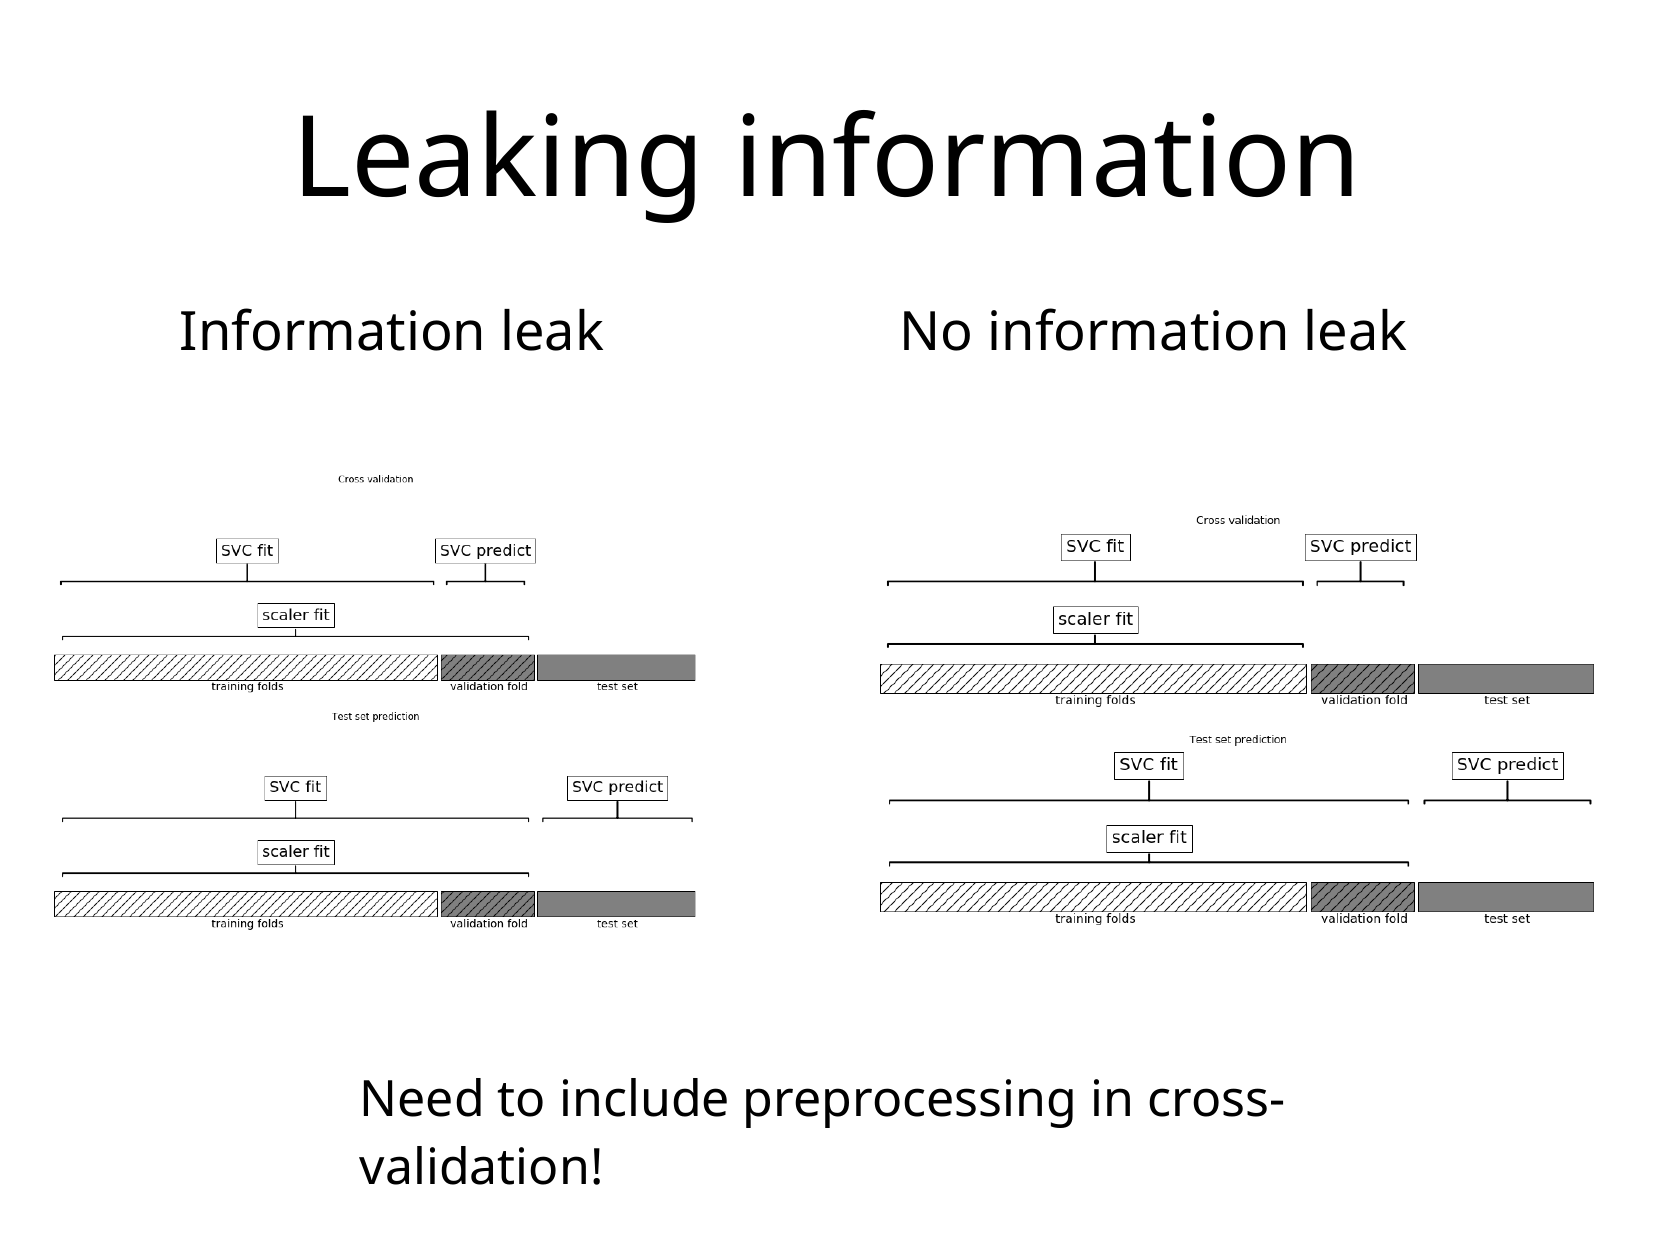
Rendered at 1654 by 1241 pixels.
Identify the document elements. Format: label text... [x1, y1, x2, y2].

title Leaking information [82, 49, 1571, 257]
text_box Need to include preprocessing in cross-validation! [345, 1055, 1471, 1171]
text_box No information leak [885, 285, 1426, 355]
picture [870, 509, 1606, 931]
text_box Information leak [165, 285, 691, 355]
picture [45, 469, 706, 934]
